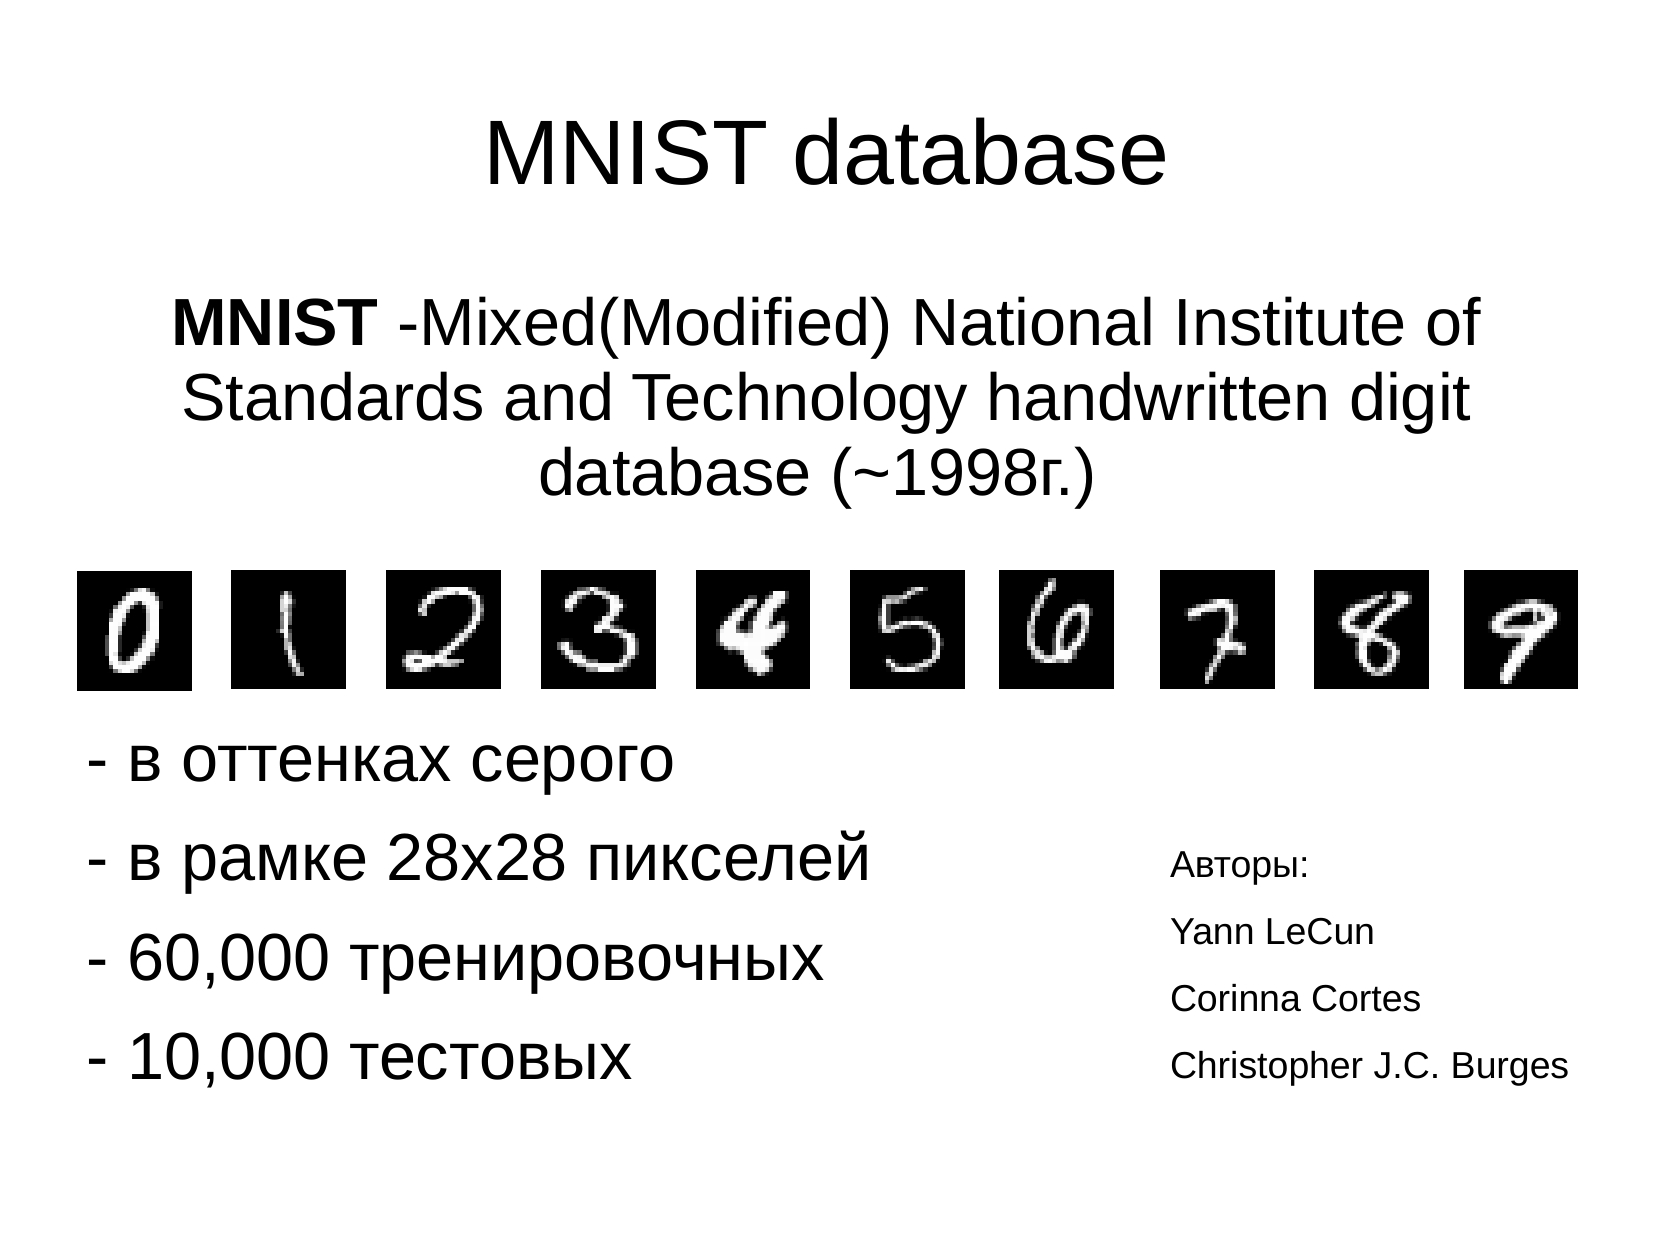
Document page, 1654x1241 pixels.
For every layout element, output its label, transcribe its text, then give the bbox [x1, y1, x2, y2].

picture [1464, 570, 1578, 690]
text_box - в оттенках серого - в рамке 28x28 пикселей - 60,000 тренировочных - 10,000 тестовых [86, 712, 886, 1103]
picture [850, 570, 965, 690]
picture [386, 570, 501, 689]
picture [541, 570, 656, 689]
picture [1314, 570, 1429, 690]
picture [231, 570, 346, 689]
picture [77, 571, 192, 691]
picture [696, 570, 810, 690]
title MNIST database [82, 49, 1571, 257]
subtitle MNIST -Mixed(Modified) National Institute of Standards and Technology handwritten digit database (~1998г.) [82, 280, 1571, 515]
picture [1160, 570, 1275, 689]
picture [999, 570, 1114, 690]
text_box Авторы: Yann LeCun Corinna Cortes Christopher J.C. Burges [1170, 813, 1606, 1117]
